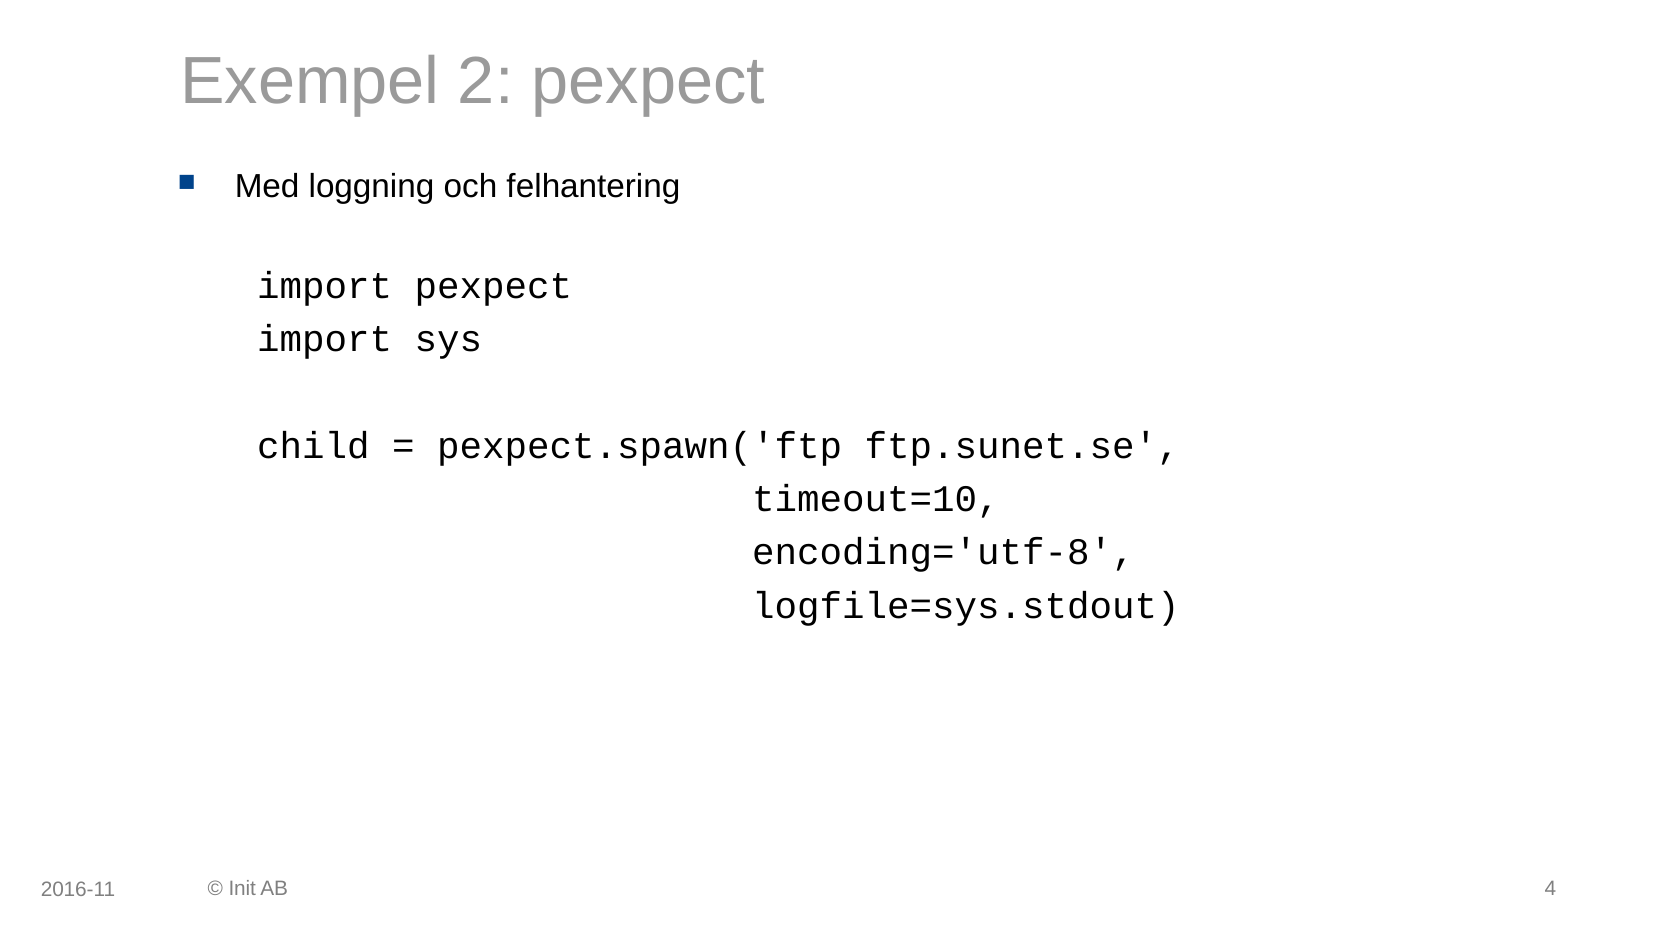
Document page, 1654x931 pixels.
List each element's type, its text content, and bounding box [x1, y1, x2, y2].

text_box Exempel 2: pexpect [165, 0, 1489, 125]
text_box © Init AB [192, 857, 1461, 908]
text_box Med loggning och felhantering import pexpect import sys child = pexpect.spawn('ftp ftp.sunet.se', timeout=10, encoding='utf-8', logfile=sys.stdout) [165, 156, 1489, 801]
text_box <nummer> [1488, 857, 1571, 908]
text_box 2016-11 [26, 858, 164, 909]
